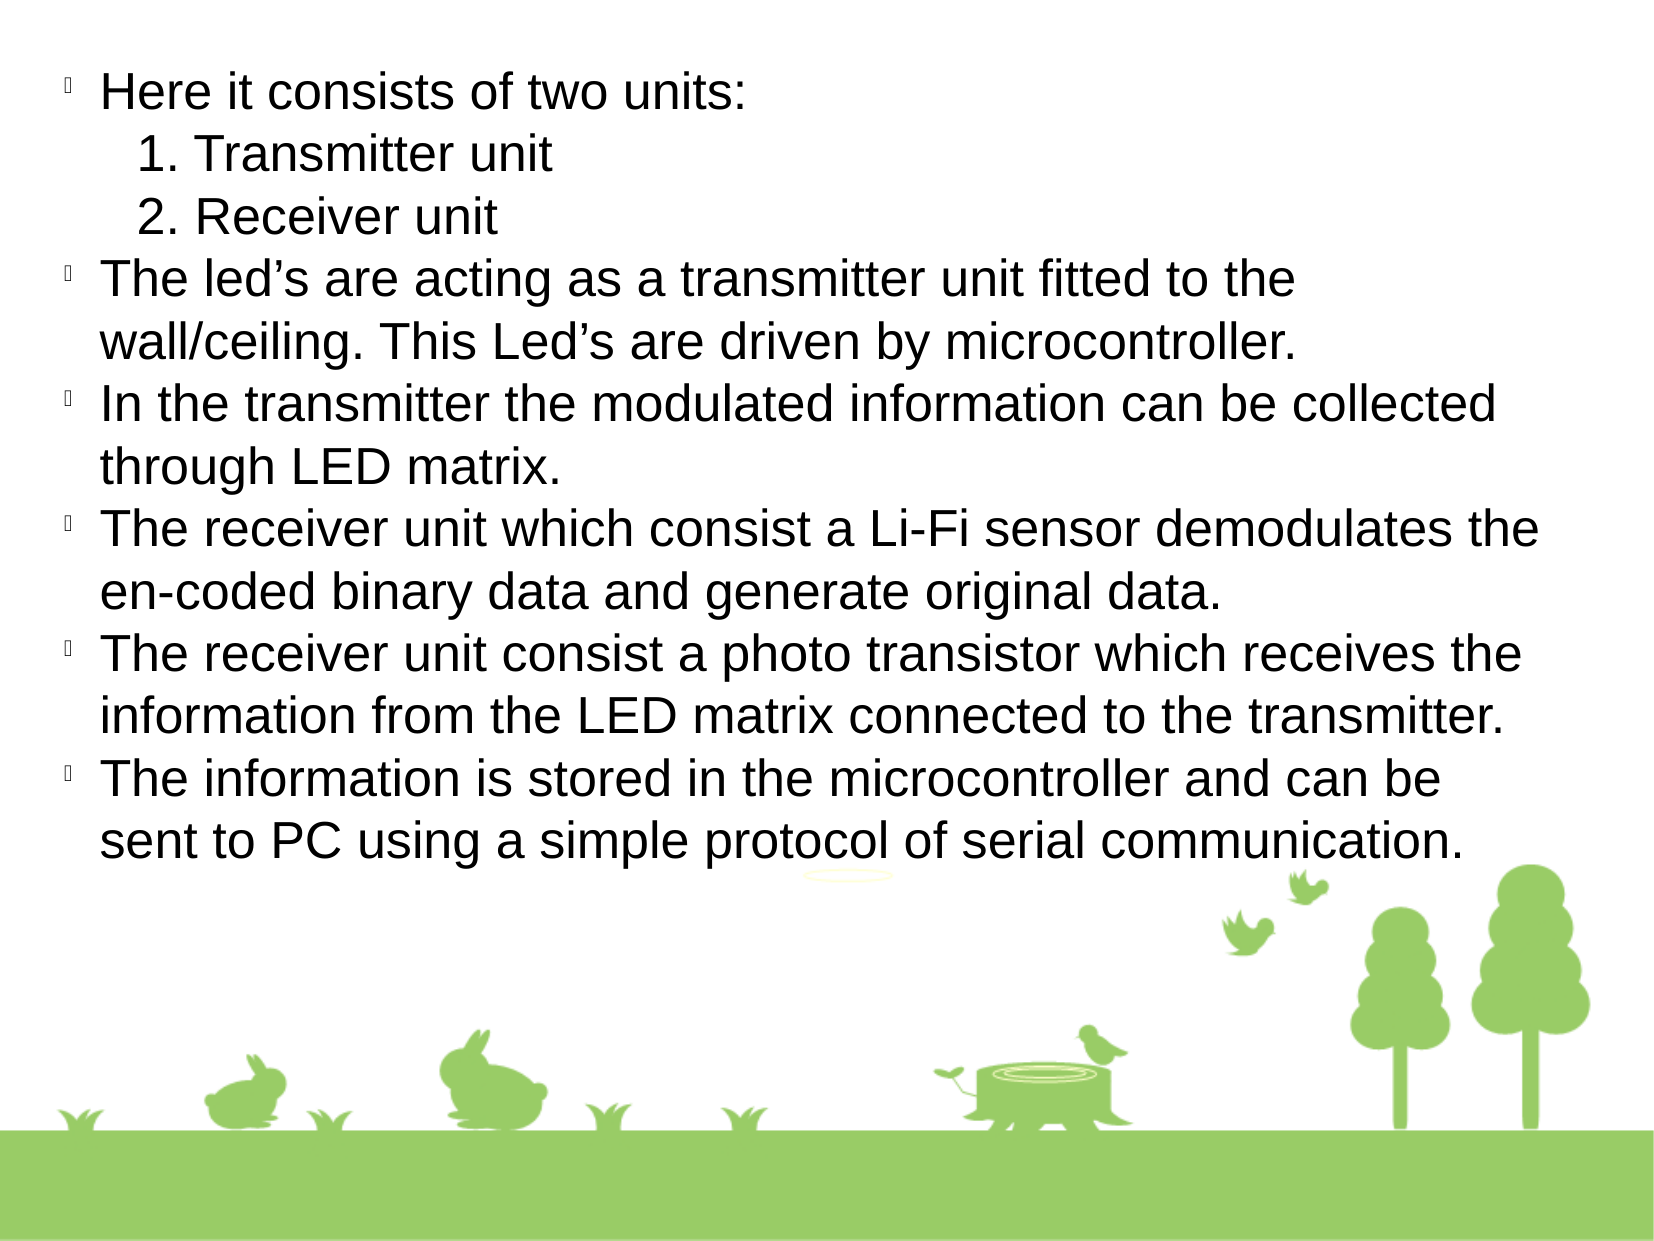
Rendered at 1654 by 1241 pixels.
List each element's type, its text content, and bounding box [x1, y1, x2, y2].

picture [0, 0, 1654, 1241]
text_box Here it consists of two units: 1. Transmitter unit 2. Receiver unit The led’s are acting as a transmitter unit fitted to the wall/ceiling. This Led’s are driven by microcontroller. In the transmitter the modulated information can be collected through LED matrix. The receiver unit which consist a Li-Fi sensor demodulates the en-coded binary data and generate original data. The receiver unit consist a photo transistor which receives the information from the LED matrix connected to the transmitter. The information is stored in the microcontroller and can be sent to PC using a simple protocol of serial communication. [64, 57, 1553, 1171]
